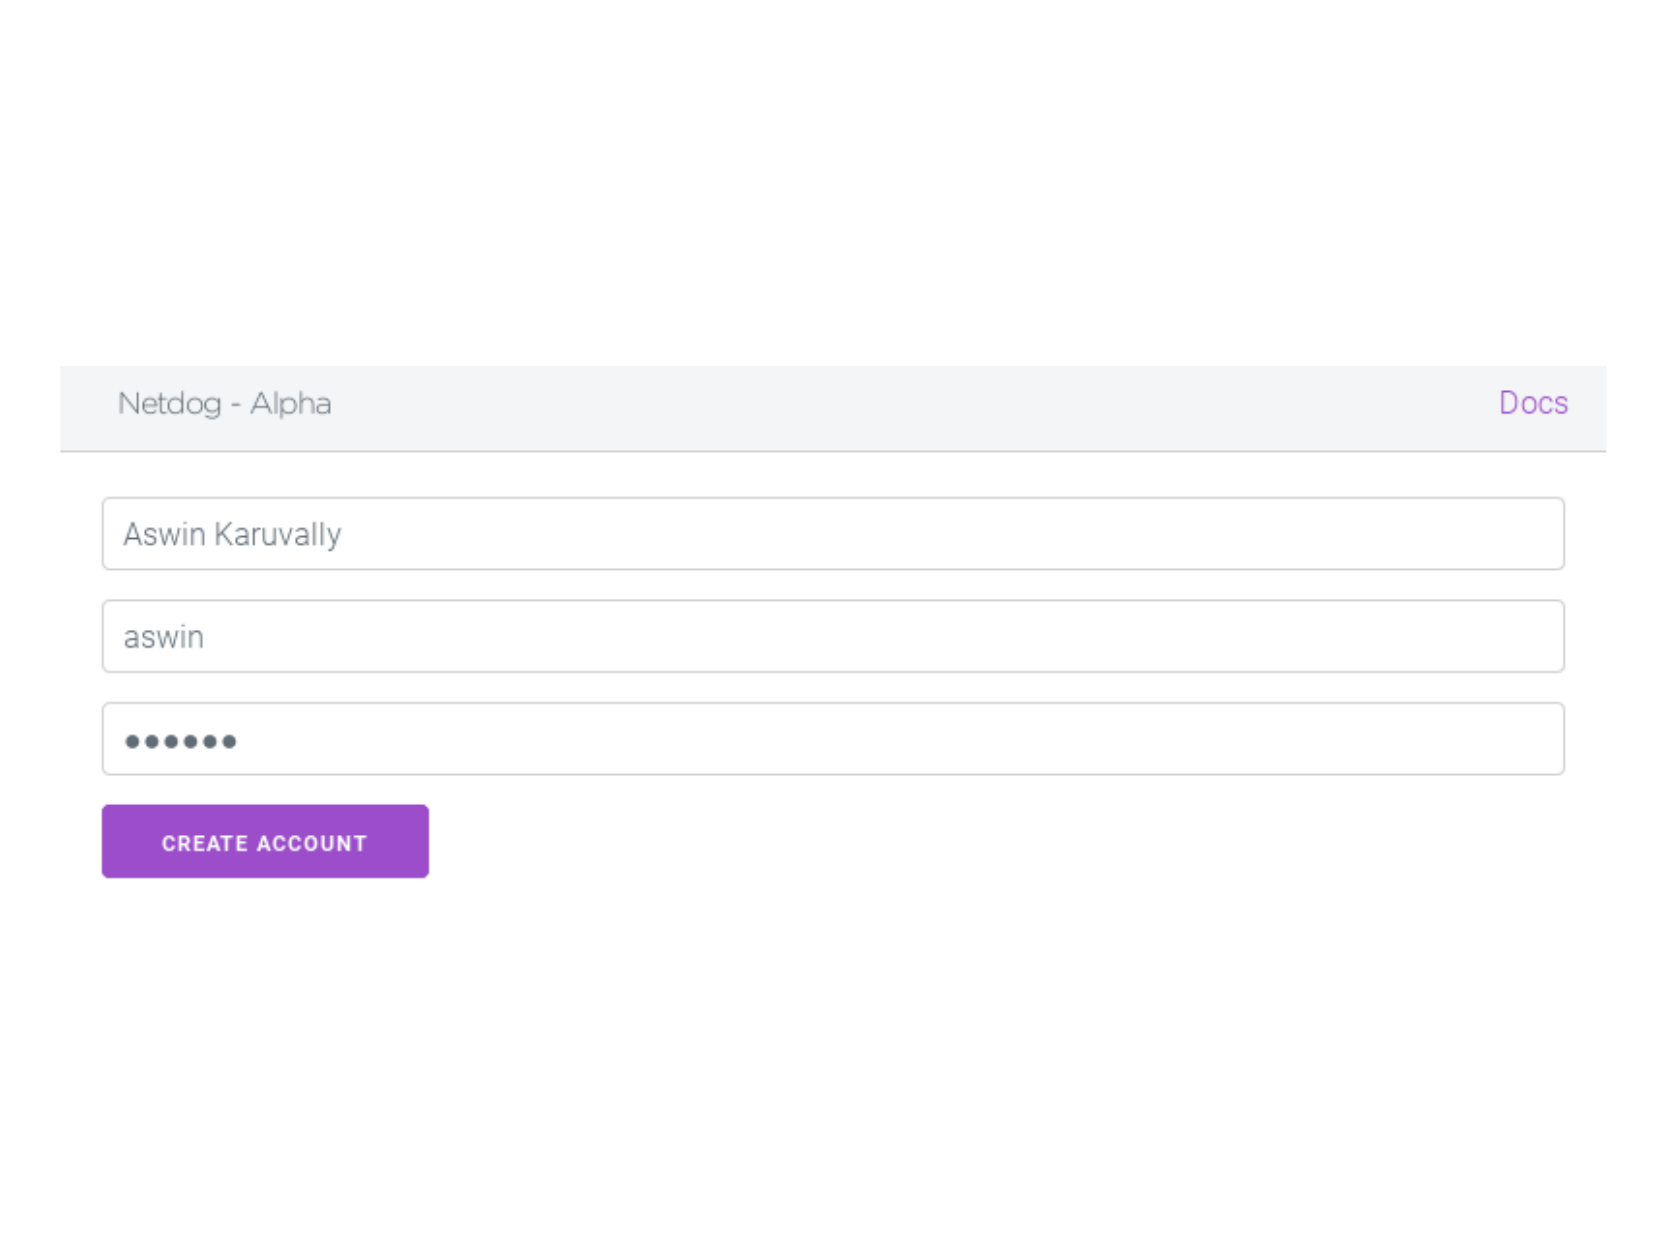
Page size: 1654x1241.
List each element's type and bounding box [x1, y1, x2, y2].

picture [60, 366, 1607, 910]
